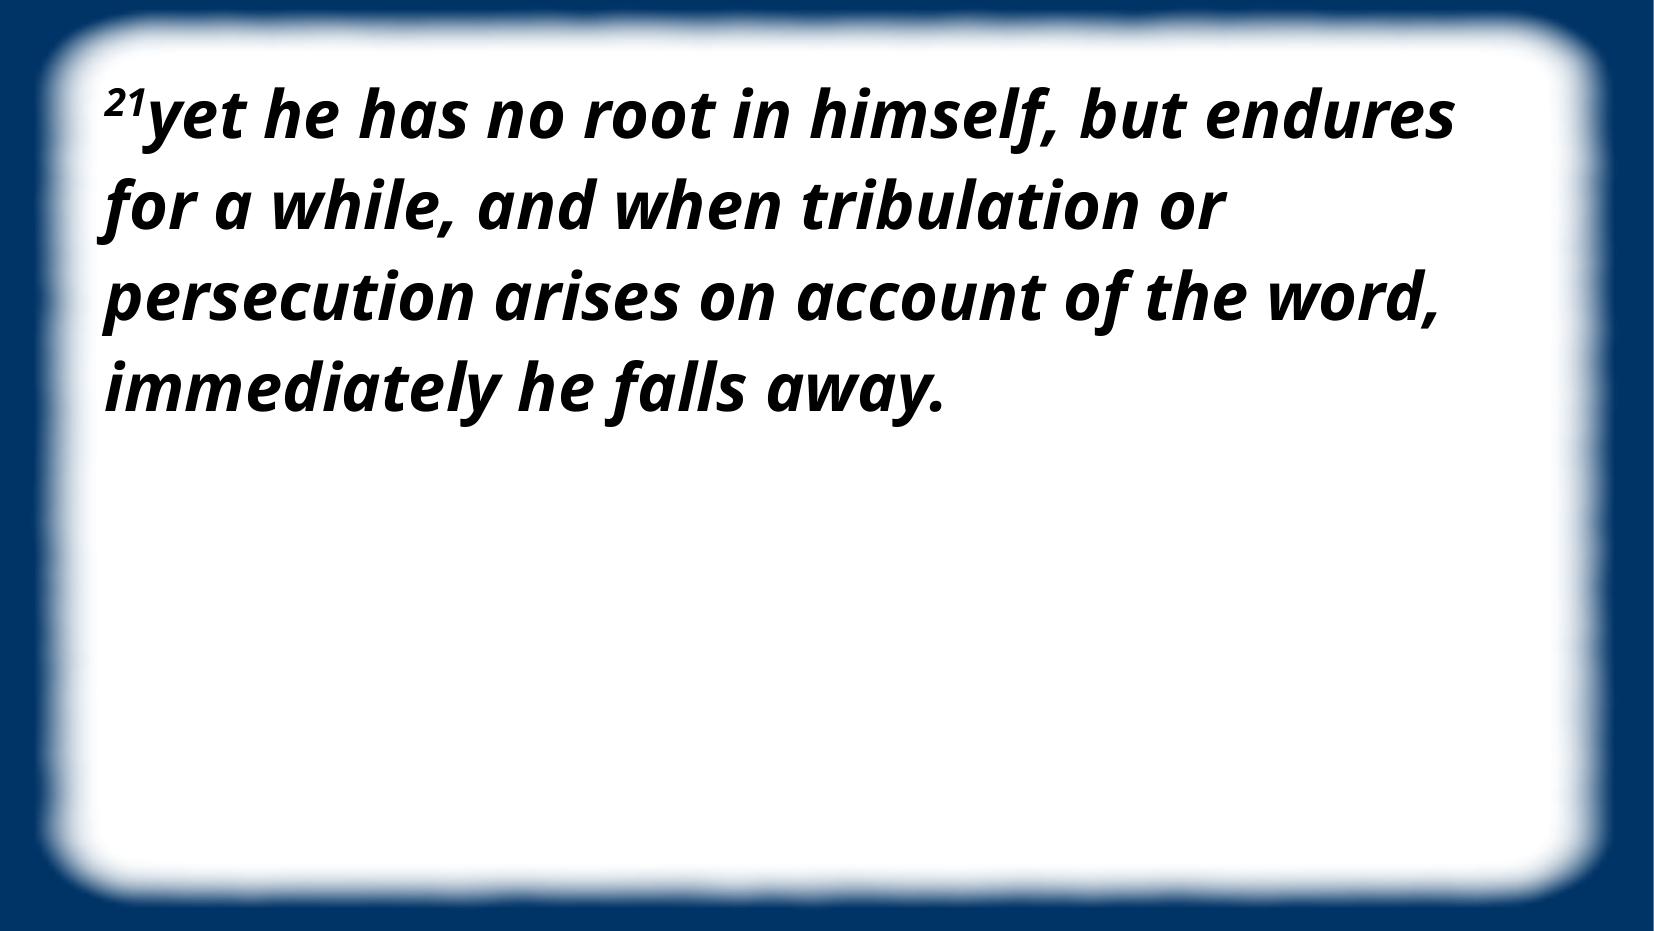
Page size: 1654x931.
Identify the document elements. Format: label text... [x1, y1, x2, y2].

text_box 21yet he has no root in himself, but endures for a while, and when tribulation or persecution arises on account of the word, immediately he falls away. [90, 60, 1546, 430]
picture [0, 0, 1654, 931]
